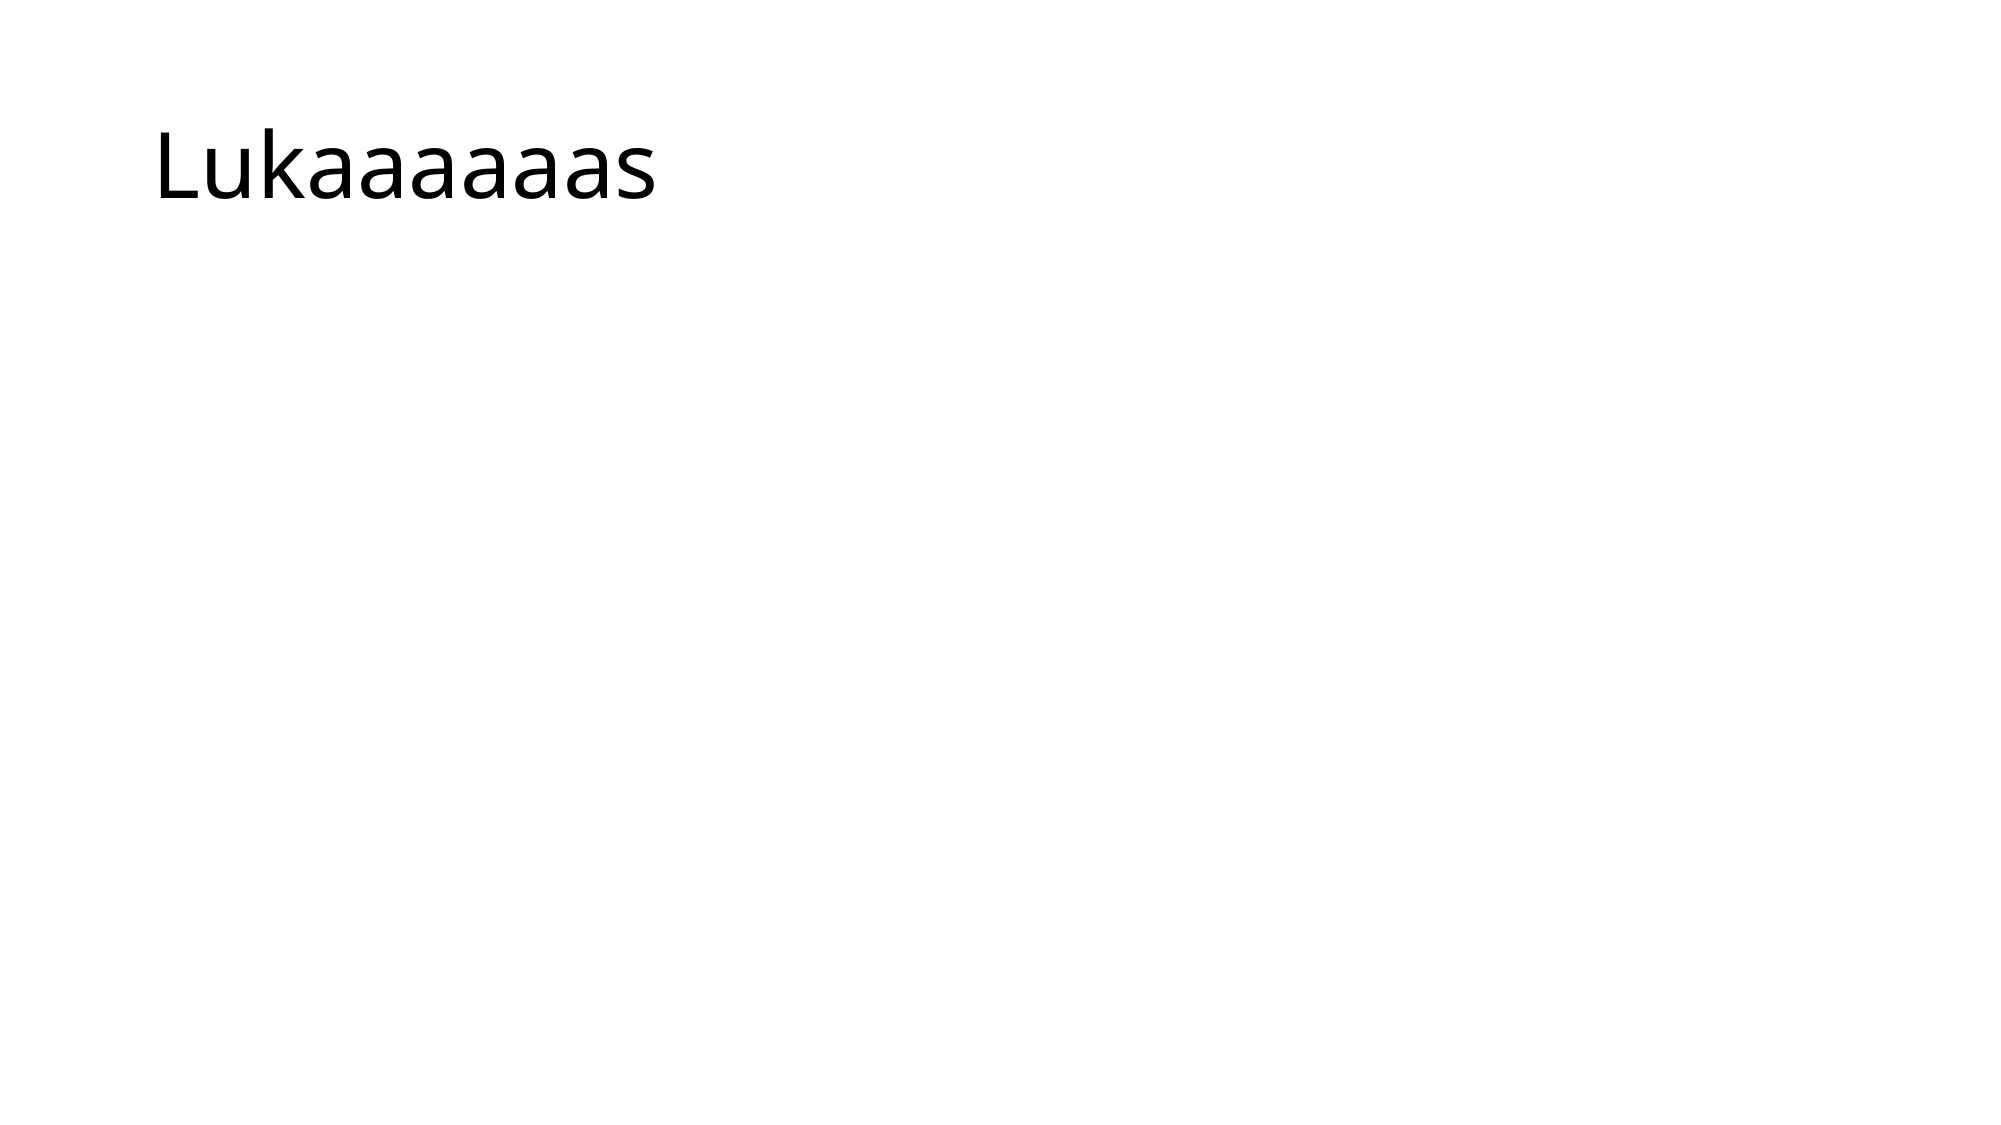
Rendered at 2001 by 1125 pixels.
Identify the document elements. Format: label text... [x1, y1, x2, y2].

title Lukaaaaaas [137, 59, 1863, 278]
